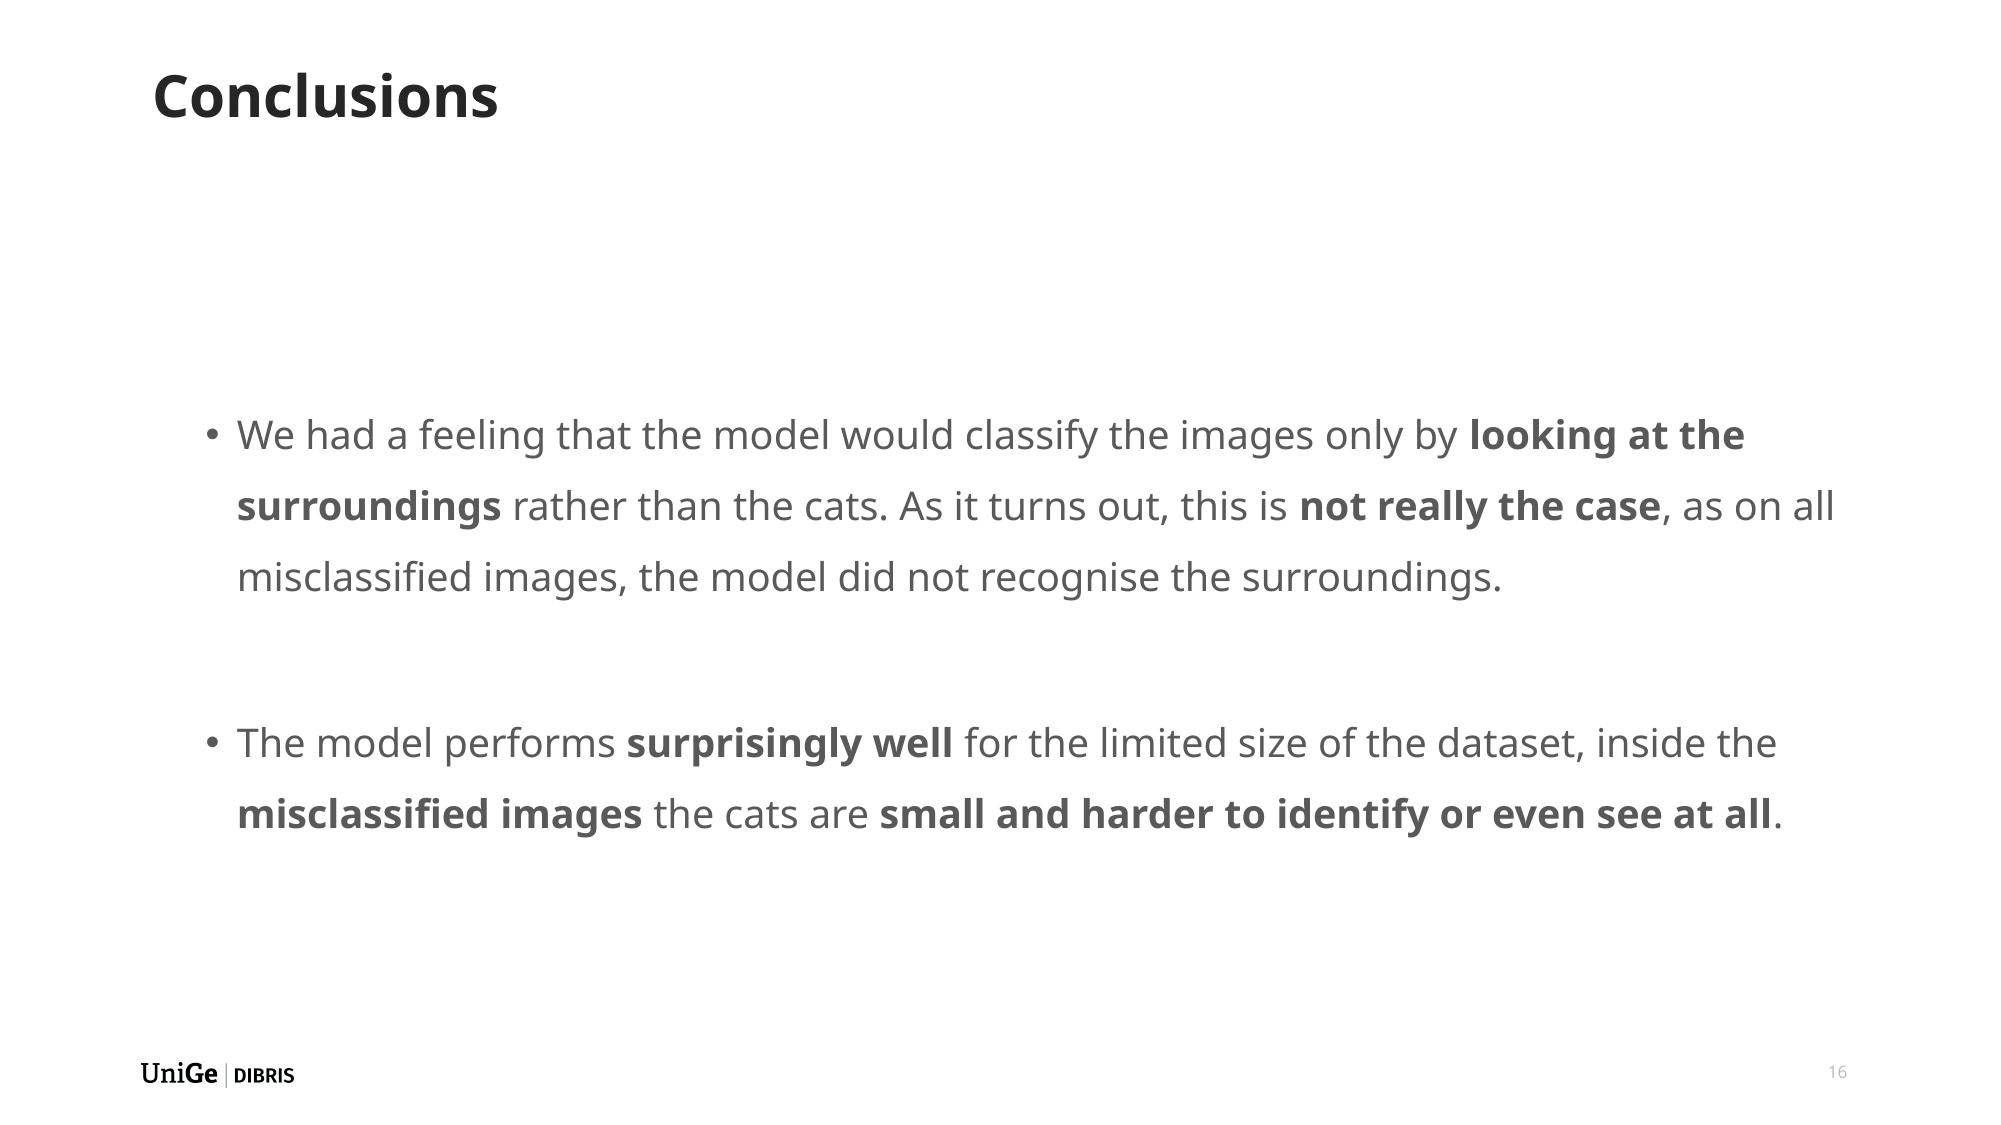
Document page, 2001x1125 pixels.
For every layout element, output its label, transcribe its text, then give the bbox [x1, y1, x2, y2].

title Conclusions [137, 59, 1863, 223]
picture [141, 1062, 294, 1088]
slide_number 1 [1412, 1042, 1863, 1103]
list We had a feeling that the model would classify the images only by looking at the surroundings rather than the cats. As it turns out, this is not really the case, as on all misclassified images, the model did not recognise the surroundings. The model performs surprisingly well for the limited size of the dataset, inside the misclassified images the cats are small and harder to identify or even see at all. [137, 251, 1863, 914]
